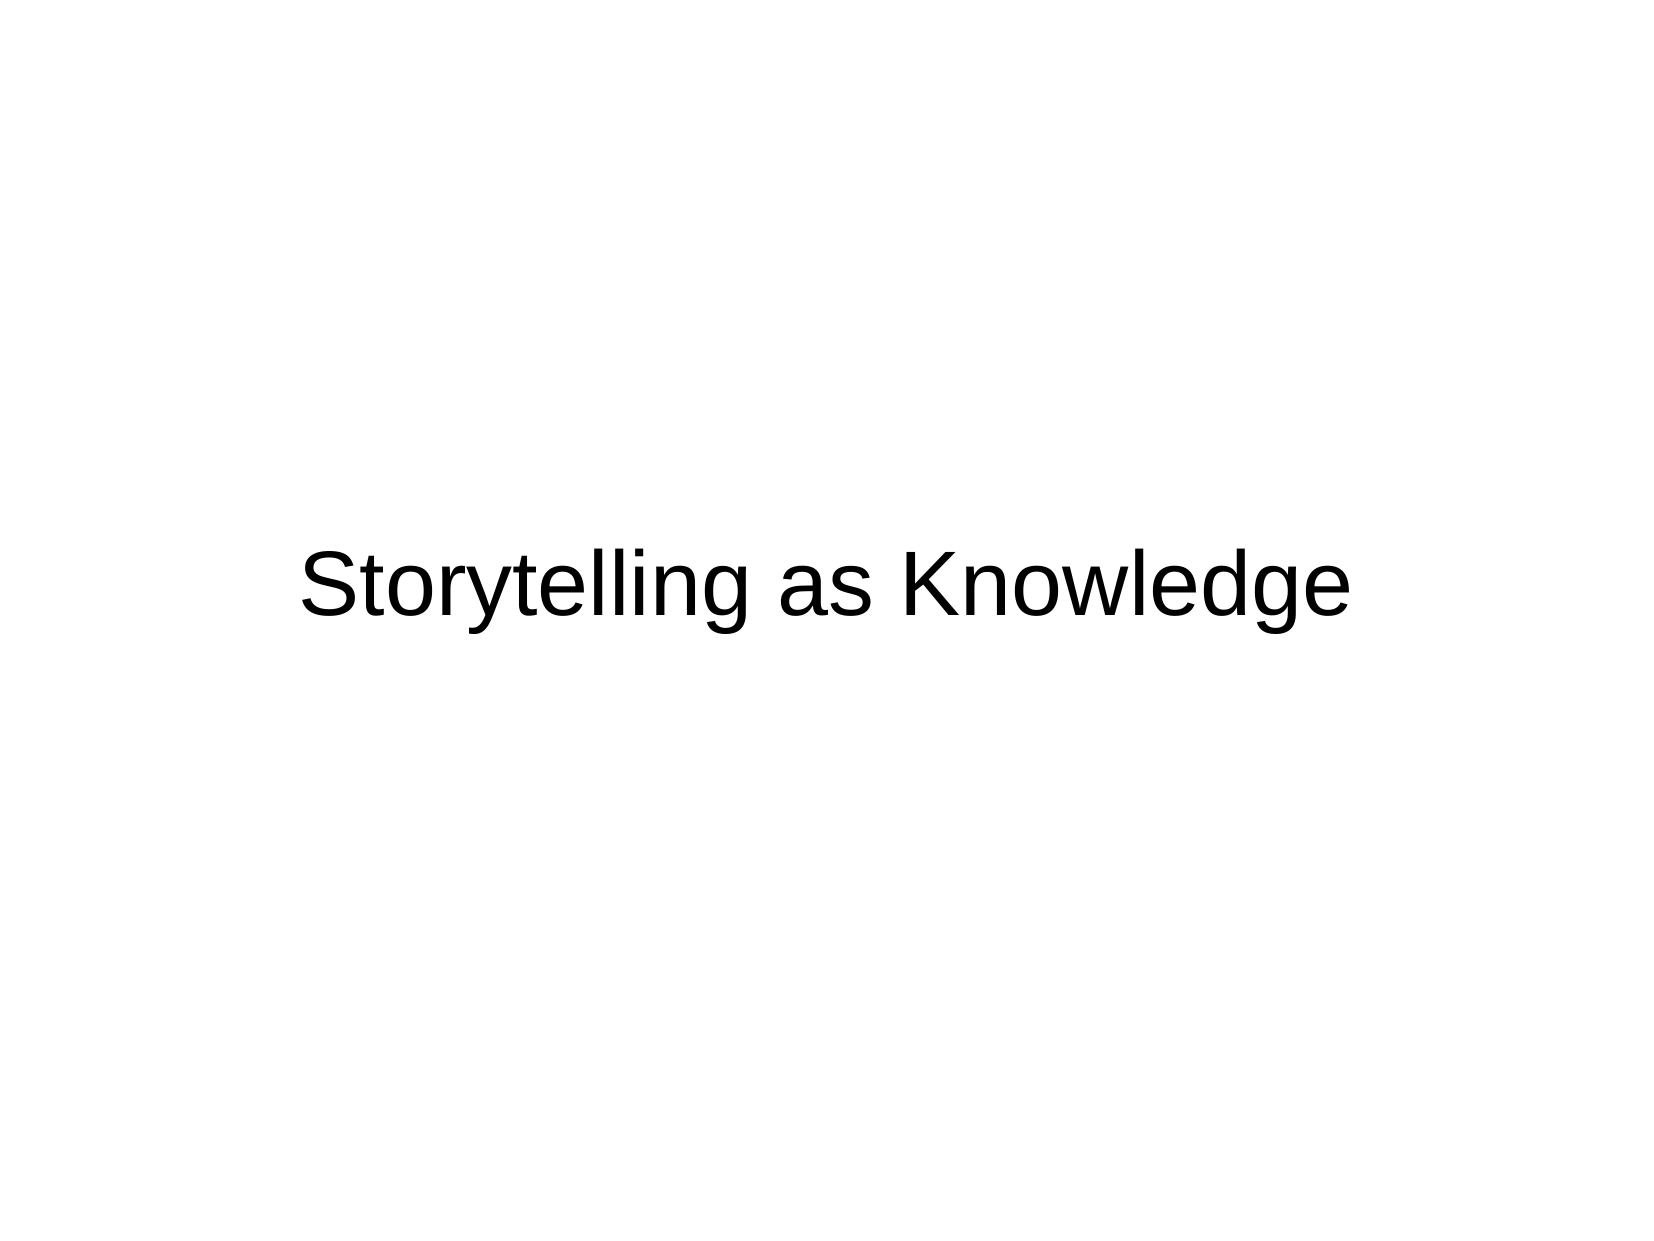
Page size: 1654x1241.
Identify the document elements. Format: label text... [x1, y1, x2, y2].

title Storytelling as Knowledge [82, 480, 1571, 688]
